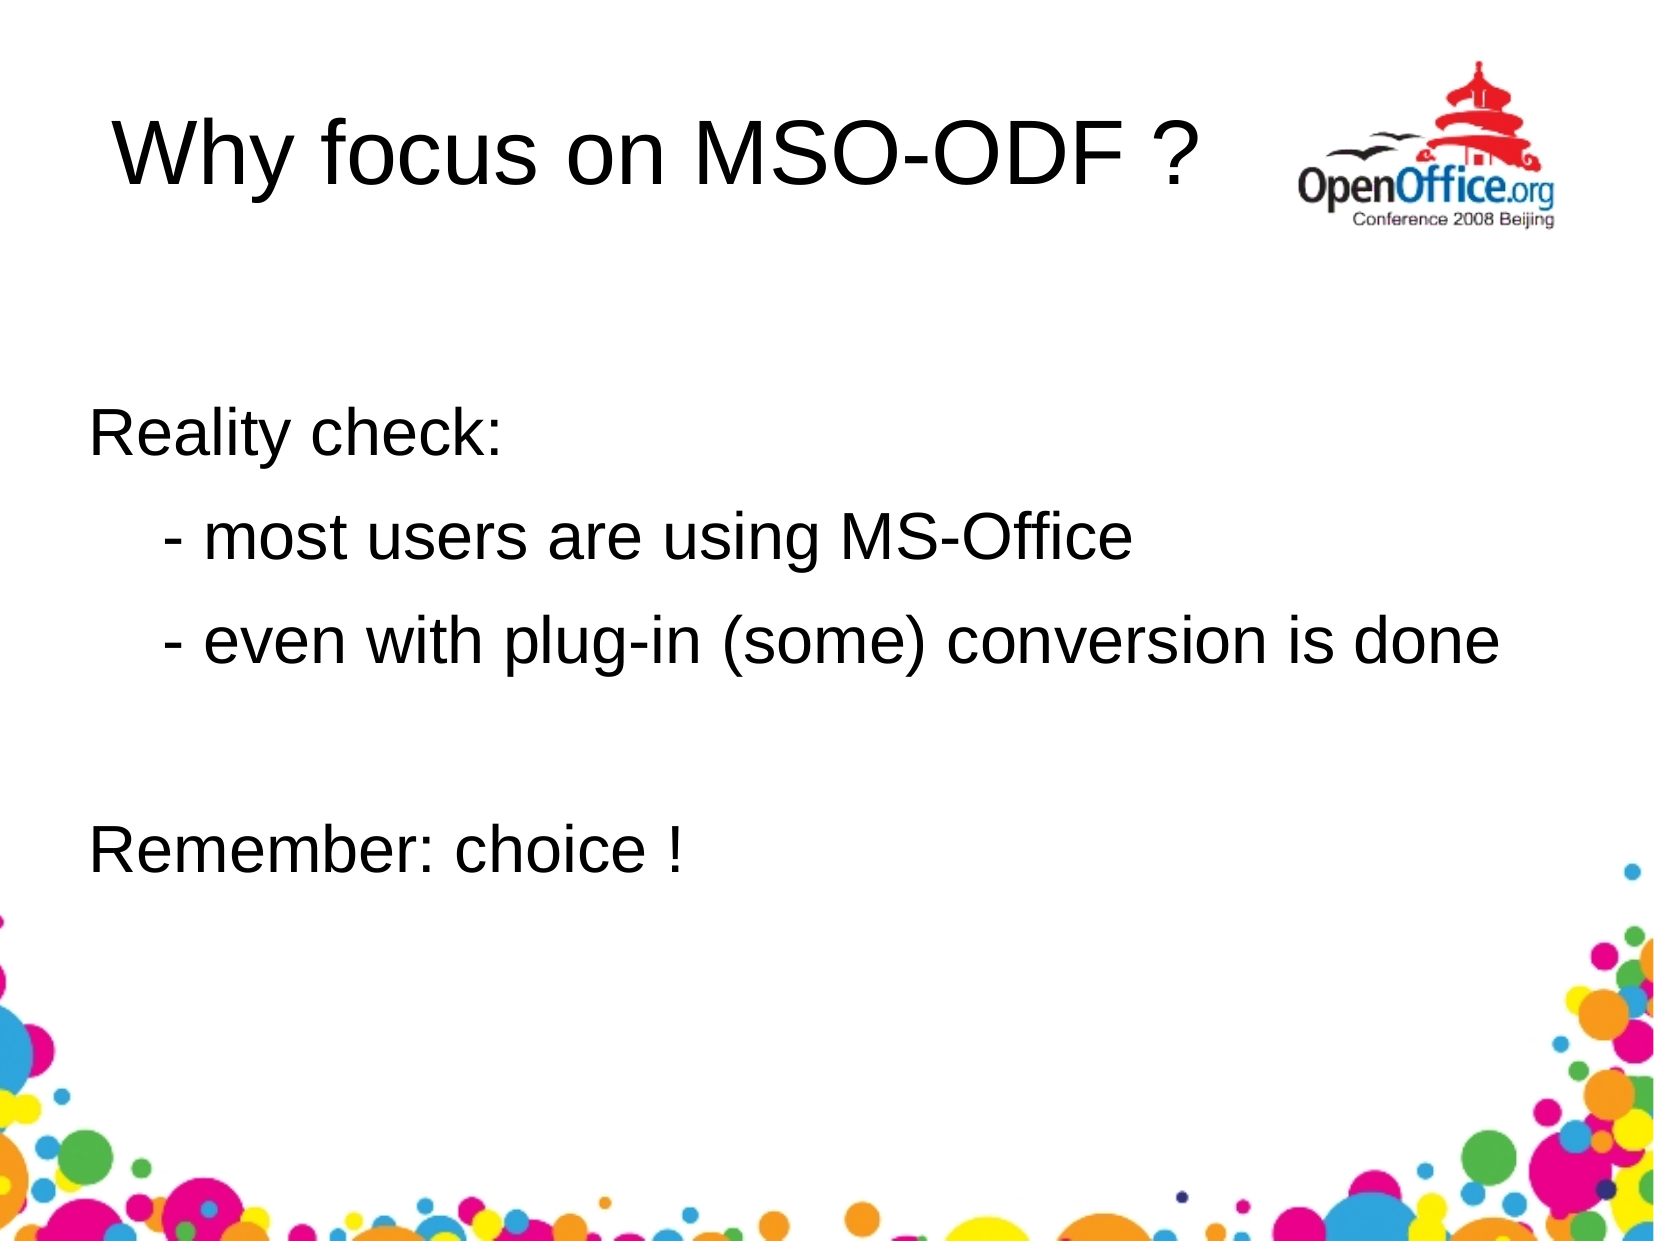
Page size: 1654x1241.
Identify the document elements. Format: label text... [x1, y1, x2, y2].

title Why focus on MSO-ODF ? [82, 49, 1258, 257]
picture [0, 810, 1654, 1241]
list Reality check: - most users are using MS-Office - even with plug-in (some) conversion is done Remember: choice ! [88, 290, 1577, 1109]
picture [1285, 51, 1569, 250]
